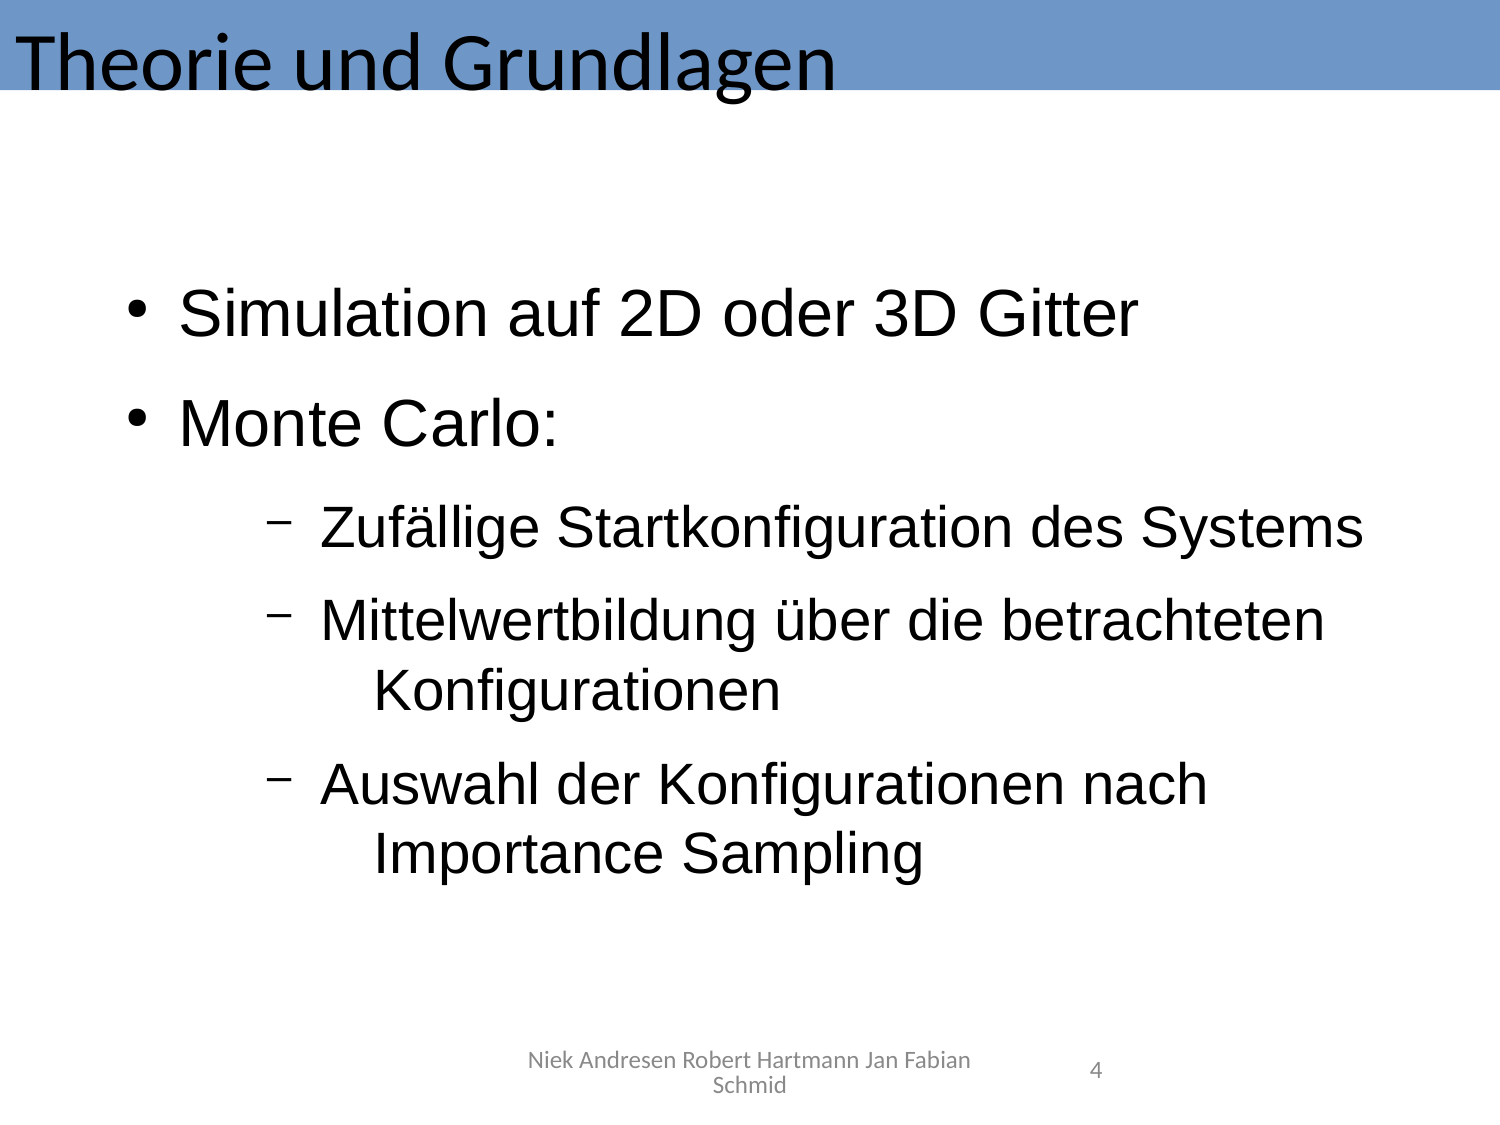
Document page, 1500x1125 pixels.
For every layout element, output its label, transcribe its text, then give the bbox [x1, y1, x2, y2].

list Simulation auf 2D oder 3D Gitter Monte Carlo: Zufällige Startkonfiguration des Systems Mittelwertbildung über die betrachteten Konfigurationen Auswahl der Konfigurationen nach Importance Sampling [75, 262, 1426, 1005]
text_box Niek Andresen Robert Hartmann Jan Fabian Schmid [512, 1042, 988, 1103]
title Theorie und Grundlagen [0, 0, 1500, 91]
text_box [1074, 1042, 1426, 1103]
